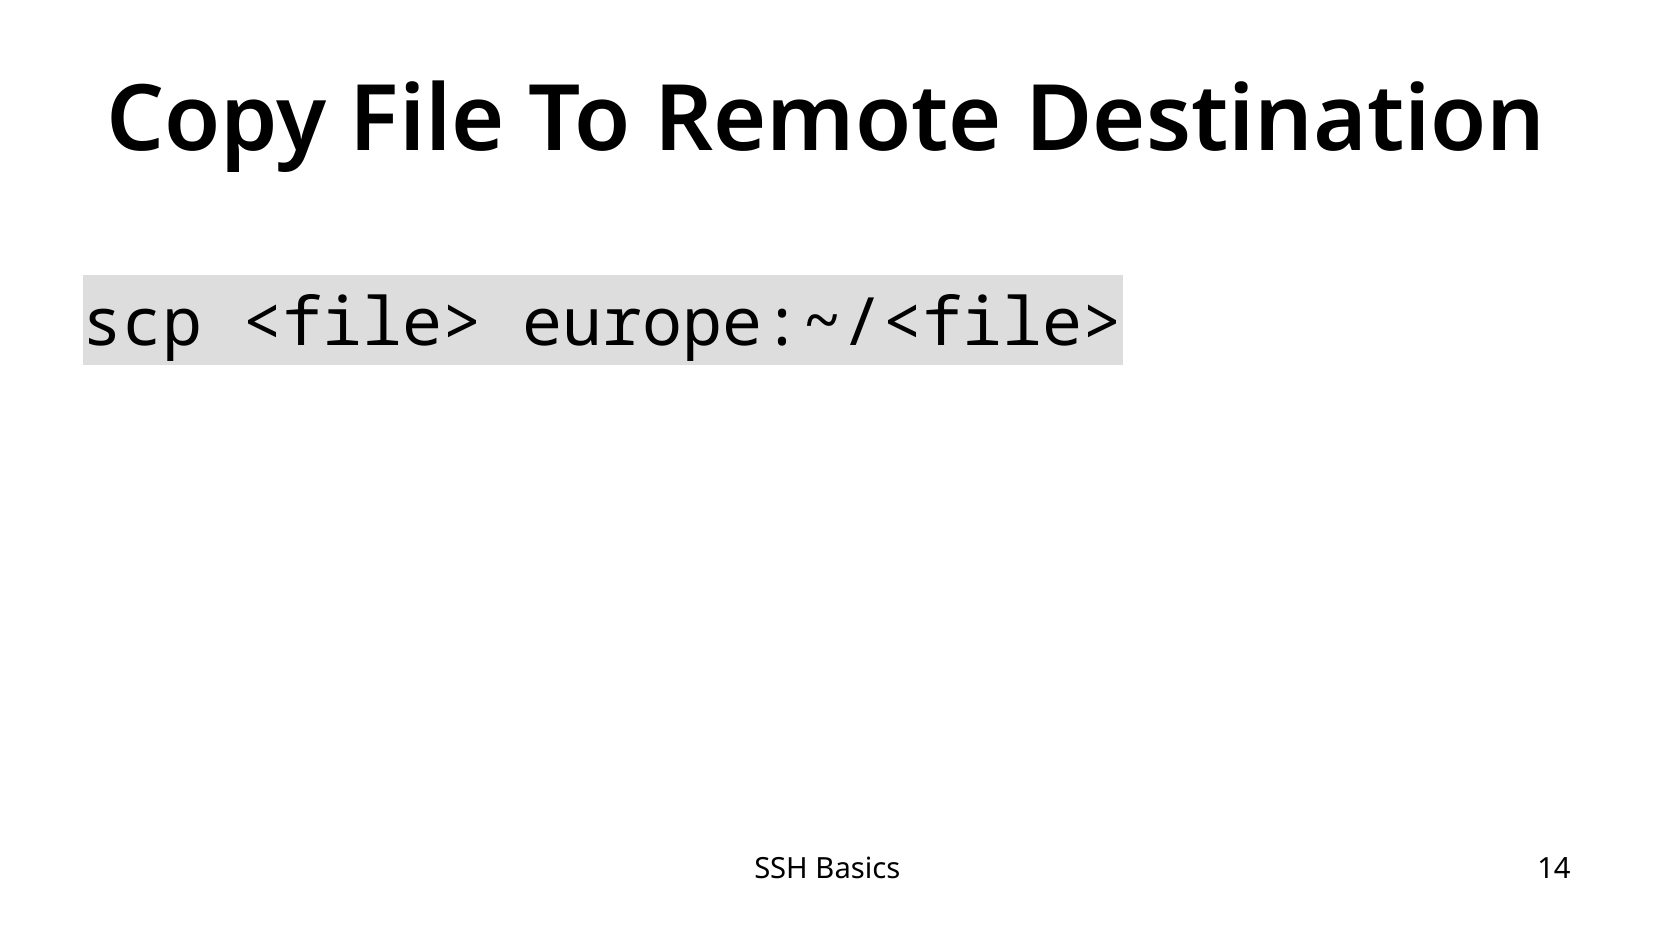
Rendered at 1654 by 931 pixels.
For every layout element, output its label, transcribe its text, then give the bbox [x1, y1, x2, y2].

title Copy File To Remote Destination [82, 37, 1571, 193]
subtitle scp <file> europe:~/<file> [82, 274, 1571, 657]
